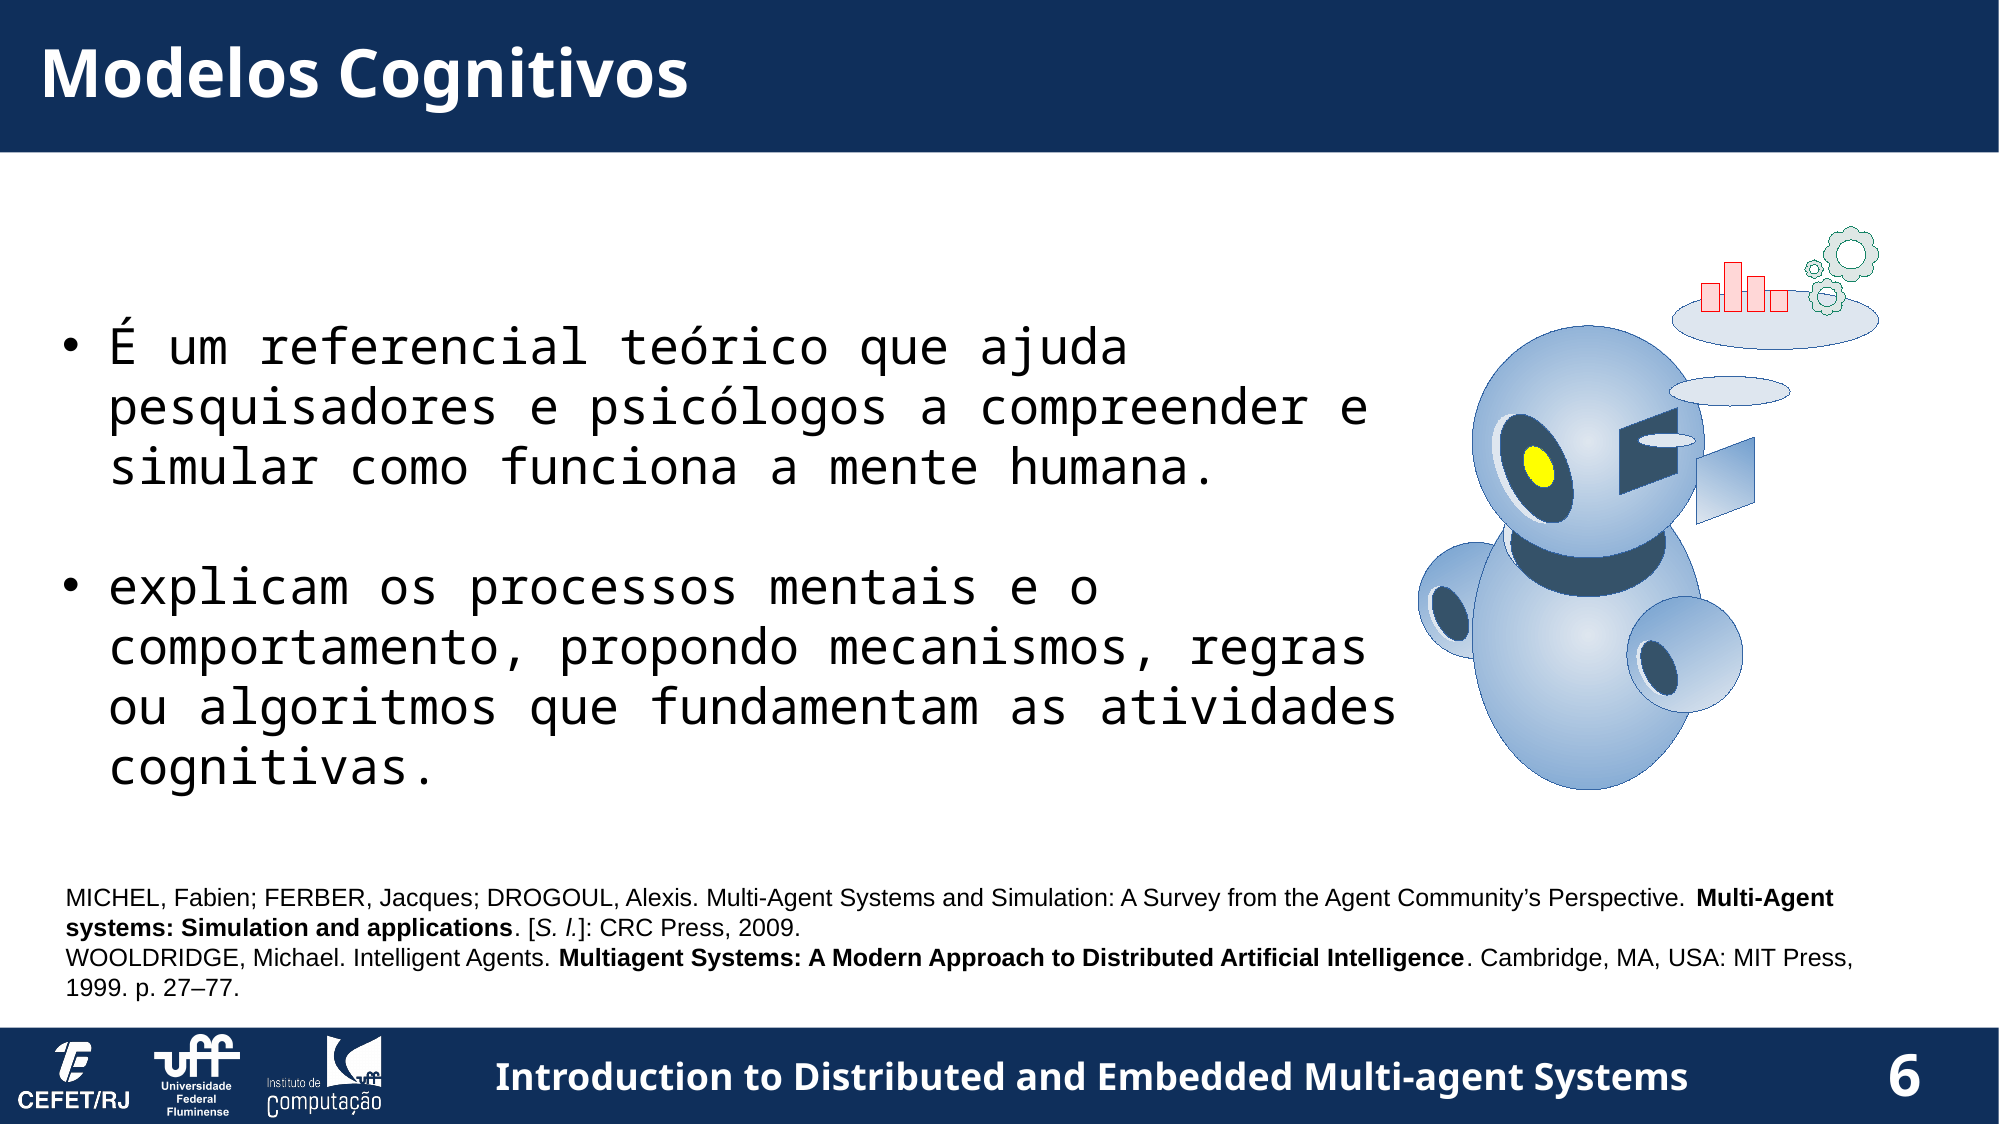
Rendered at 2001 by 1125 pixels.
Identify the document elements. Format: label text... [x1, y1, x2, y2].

picture [153, 1039, 241, 1121]
text_box Modelos Cognitivos [25, 23, 1999, 119]
text_box [1431, 325, 1791, 790]
text_box [1672, 262, 1879, 350]
picture [18, 1021, 129, 1125]
text_box [1823, 226, 1879, 282]
text_box [1804, 259, 1824, 279]
picture [265, 1039, 383, 1118]
text_box É um referencial teórico que ajuda pesquisadores e psicólogos a compreender e simular como funciona a mente humana. explicam os processos mentais e o comportamento, propondo mecanismos, regras ou algoritmos que fundamentam as atividades cognitivas. [47, 307, 1431, 802]
text_box MICHEL, Fabien; FERBER, Jacques; DROGOUL, Alexis. Multi-Agent Systems and Simulation: A Survey from the Agent Community’s Perspective. Multi-Agent systems: Simulation and applications. [S. l.]: CRC Press, 2009. WOOLDRIDGE, Michael. Intelligent Agents. Multiagent Systems: A Modern Approach to Distributed Artificial Intelligence. Cambridge, MA, USA: MIT Press, 1999. p. 27–77. [50, 874, 1939, 1039]
